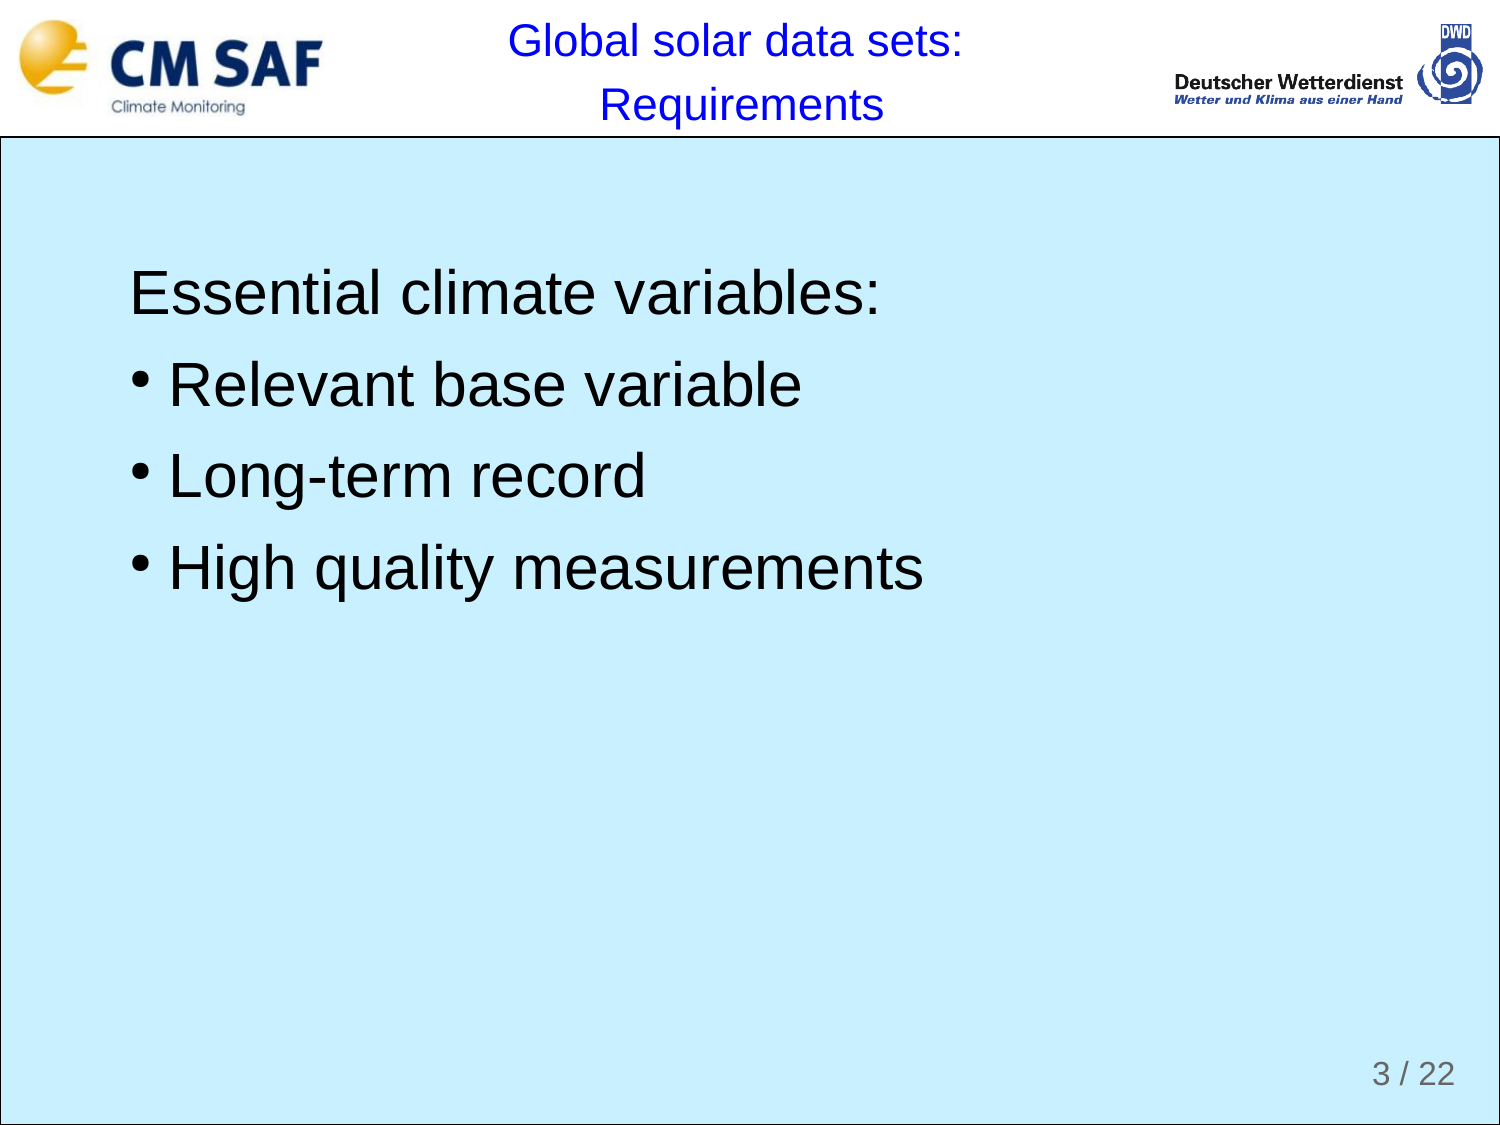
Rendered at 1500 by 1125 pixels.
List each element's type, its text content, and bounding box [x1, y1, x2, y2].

text_box Global solar data sets: Requirements [312, 1, 1172, 80]
picture [17, 19, 325, 117]
list Essential climate variables: Relevant base variable Long-term record High quality measurements [73, 263, 1423, 1006]
picture [1175, 24, 1483, 104]
